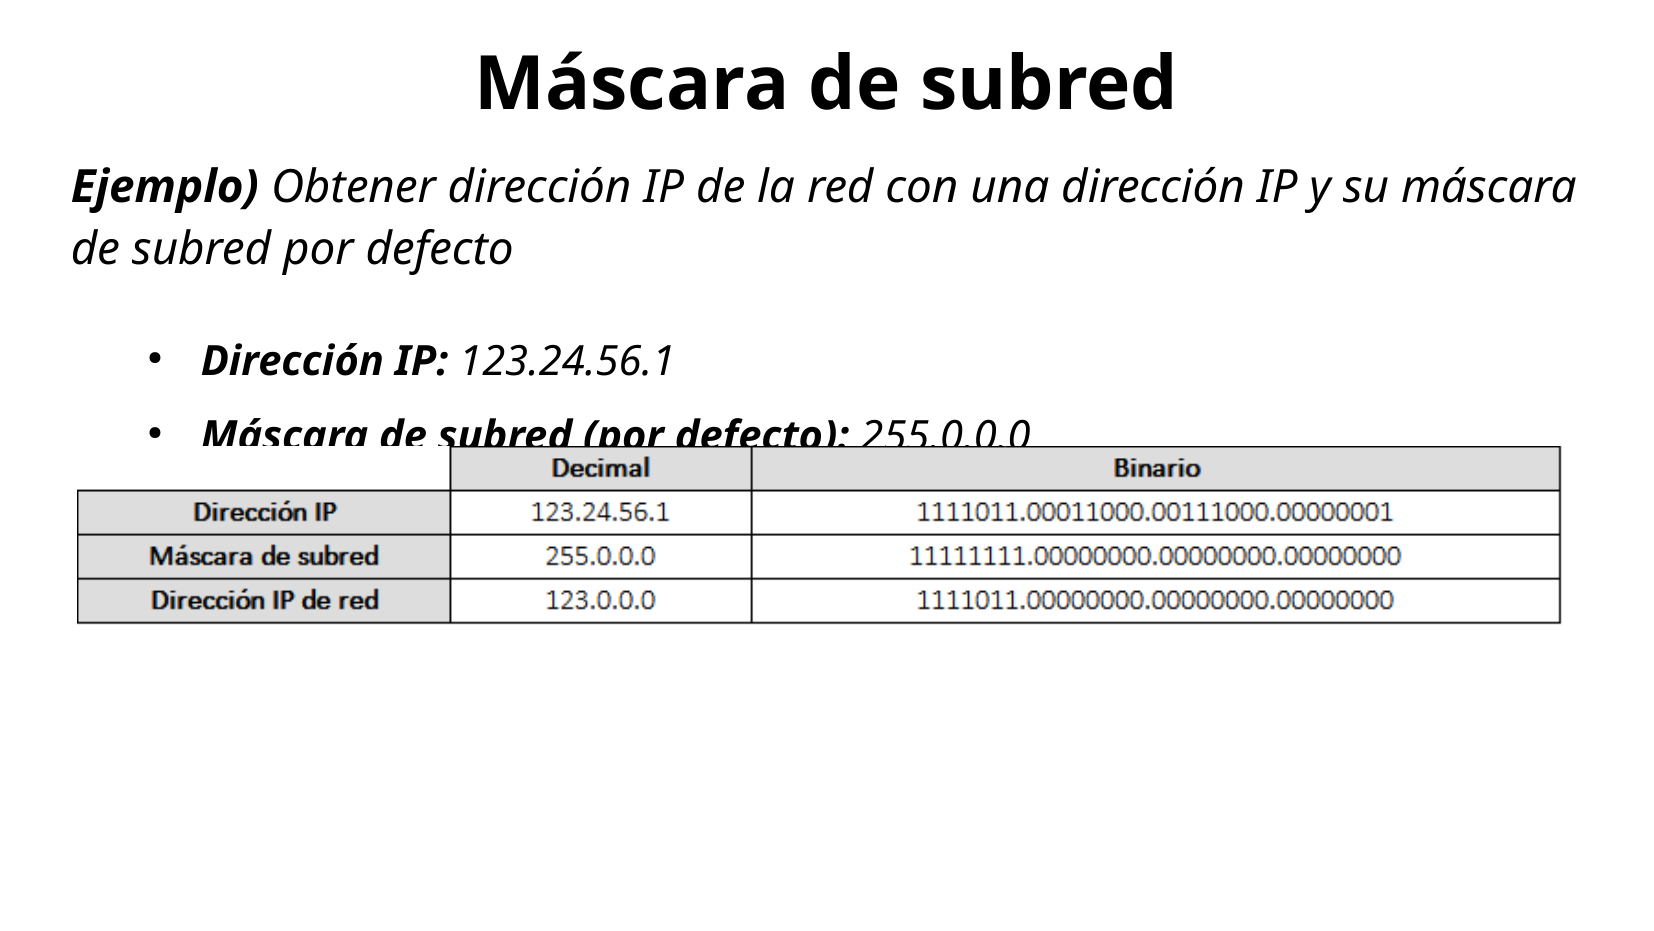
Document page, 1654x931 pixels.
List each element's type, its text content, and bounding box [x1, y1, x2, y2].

picture [77, 446, 1565, 626]
list Ejemplo) Obtener dirección IP de la red con una dirección IP y su máscara de subred por defecto Dirección IP: 123.24.56.1 Máscara de subred (por defecto): 255.0.0.0 [70, 153, 1583, 833]
title Máscara de subred [82, 25, 1571, 136]
